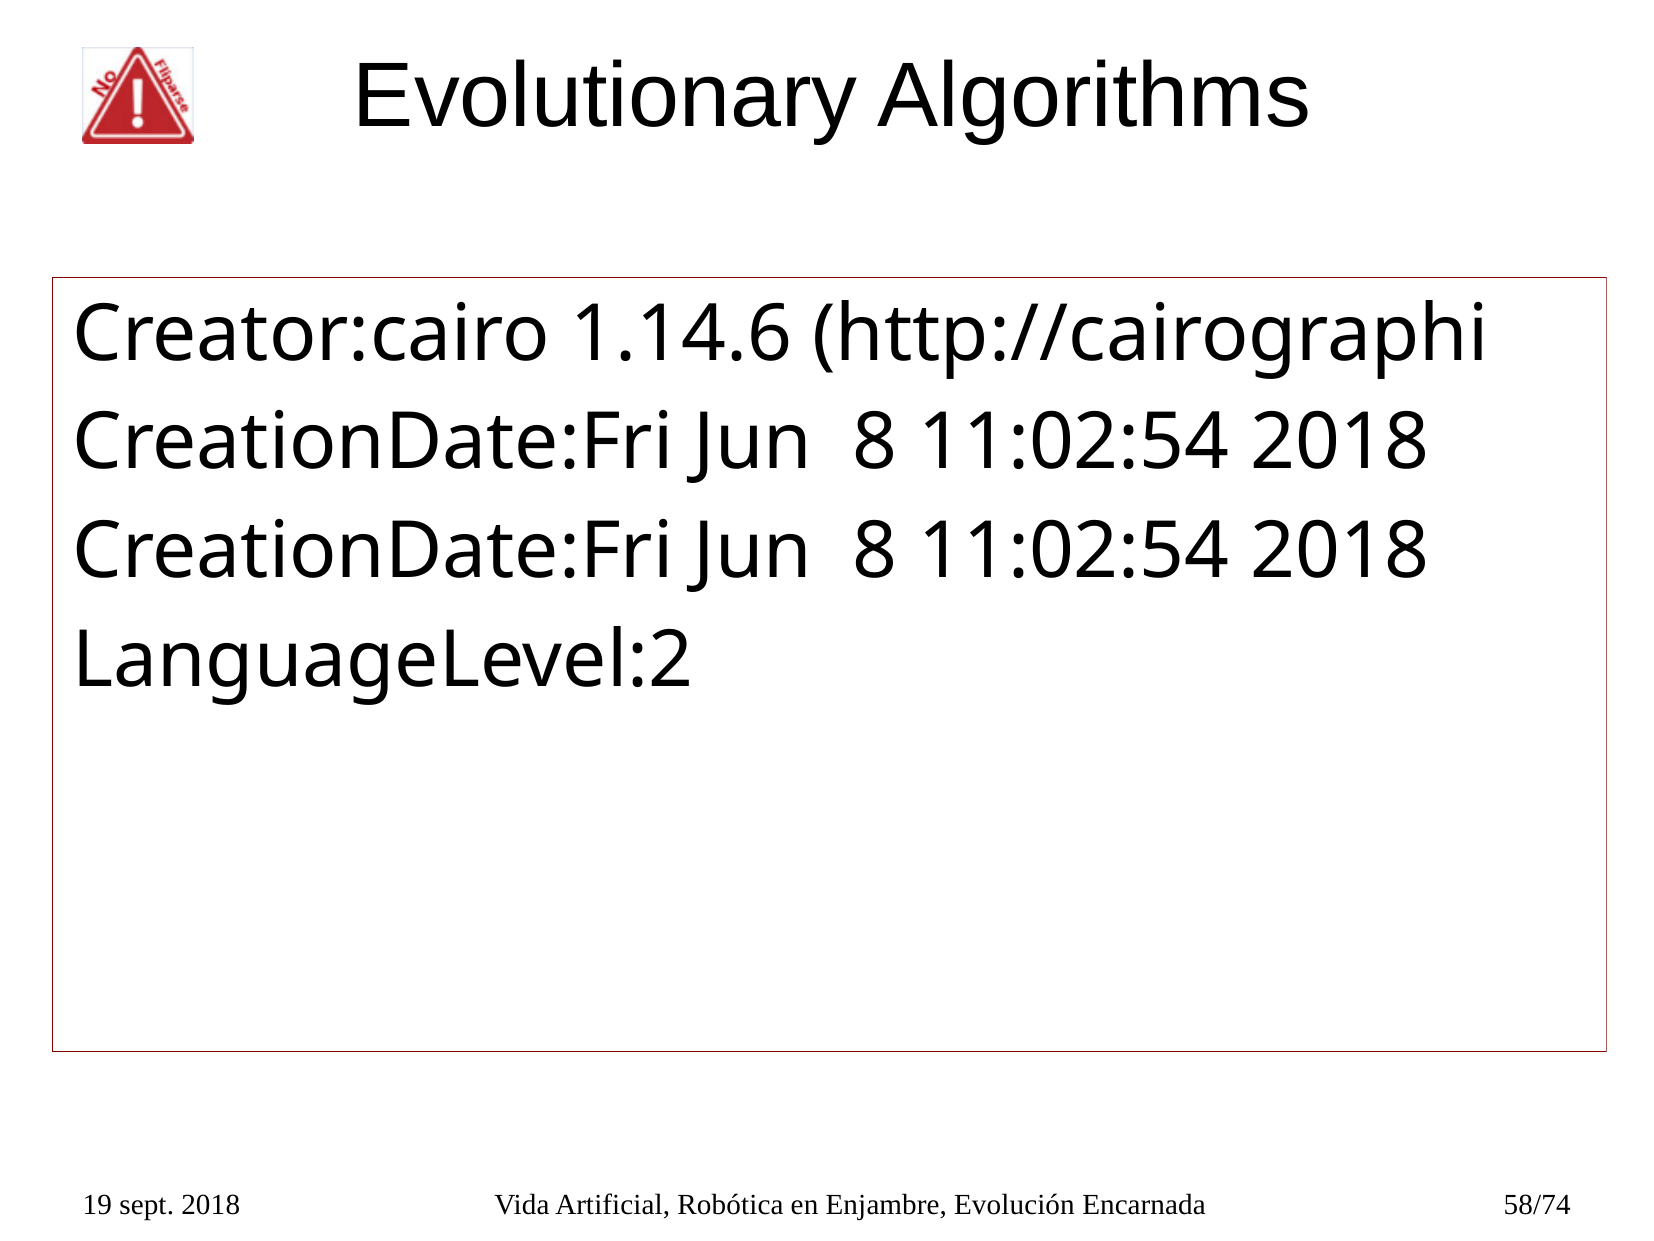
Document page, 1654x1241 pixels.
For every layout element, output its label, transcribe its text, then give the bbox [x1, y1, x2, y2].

picture [47, 271, 1607, 1052]
text_box Evolutionary Algorithms [165, 36, 1501, 154]
picture [82, 47, 194, 144]
